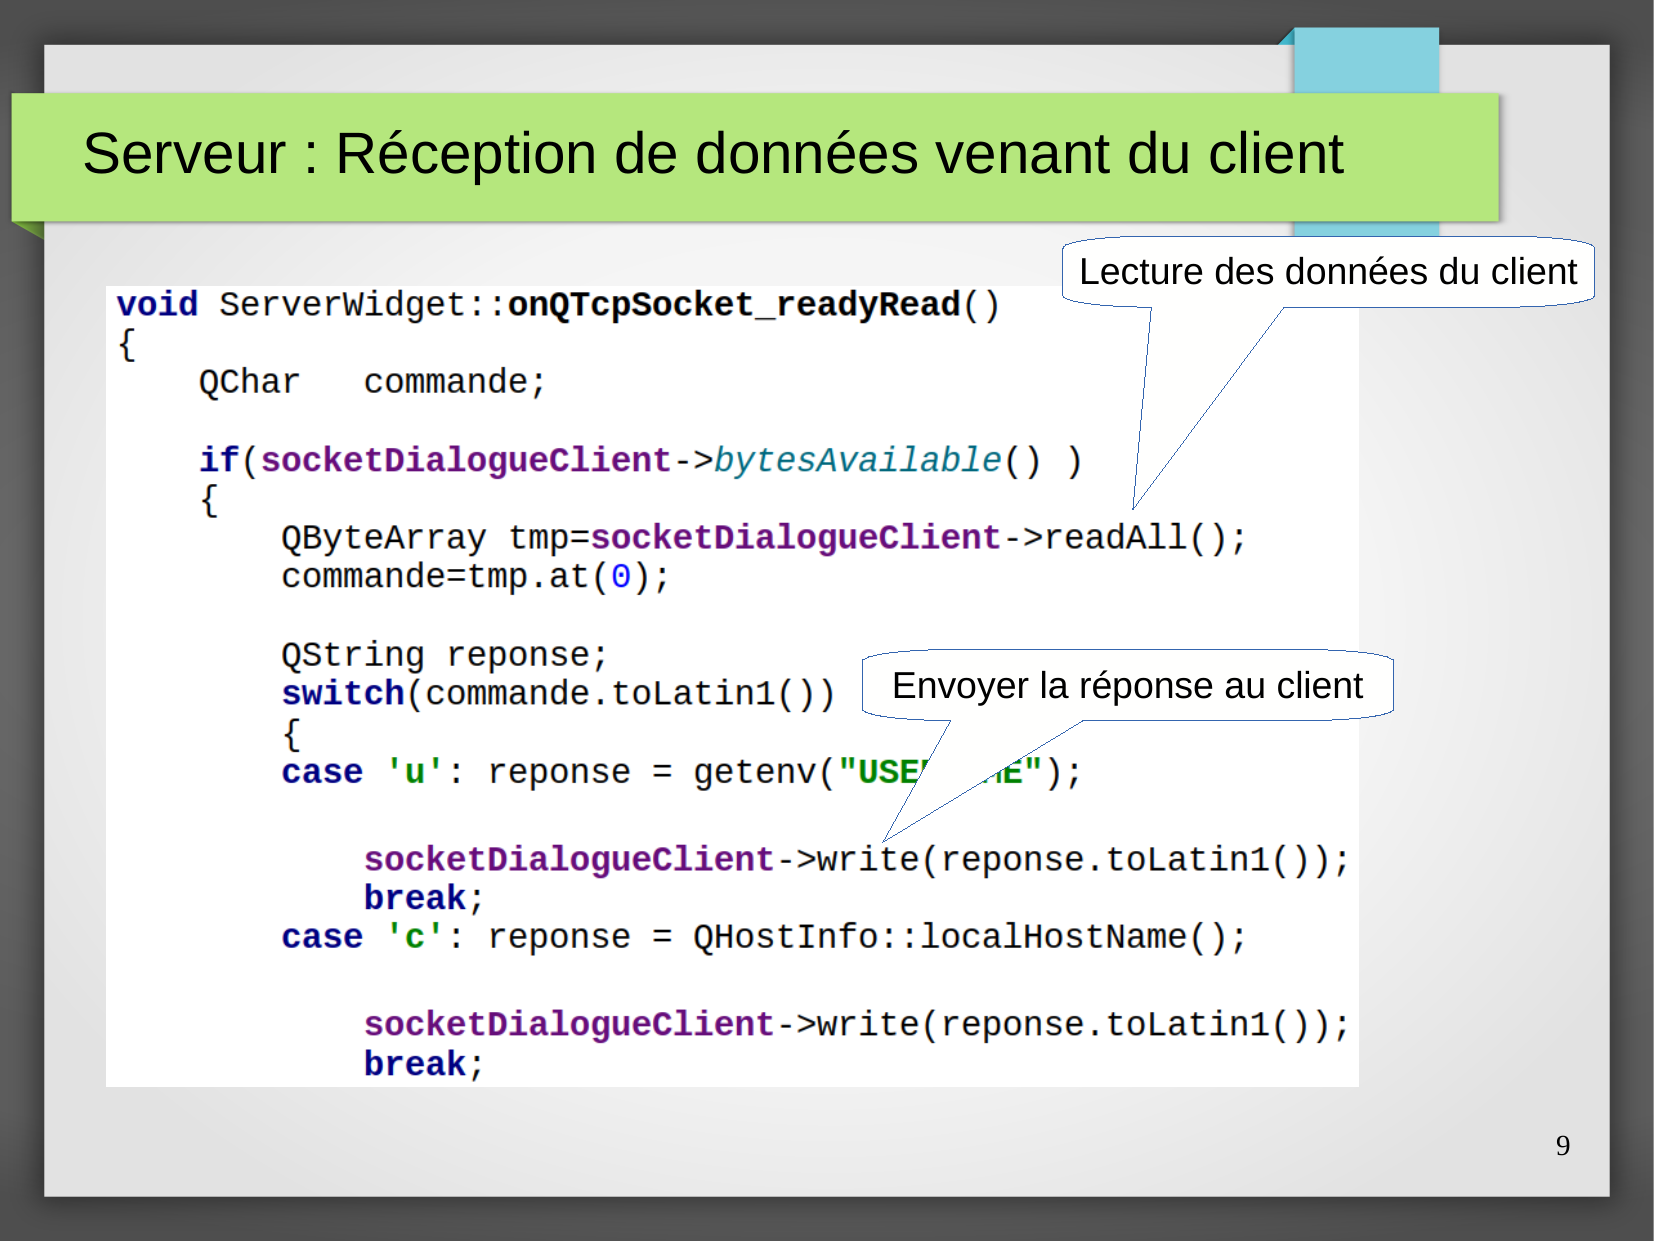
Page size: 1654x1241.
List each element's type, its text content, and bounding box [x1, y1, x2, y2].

text_box Lecture des données du client [1062, 236, 1595, 510]
text_box Envoyer la réponse au client [862, 649, 1394, 843]
picture [0, 0, 1654, 1241]
title Serveur : Réception de données venant du client [82, 69, 1512, 238]
